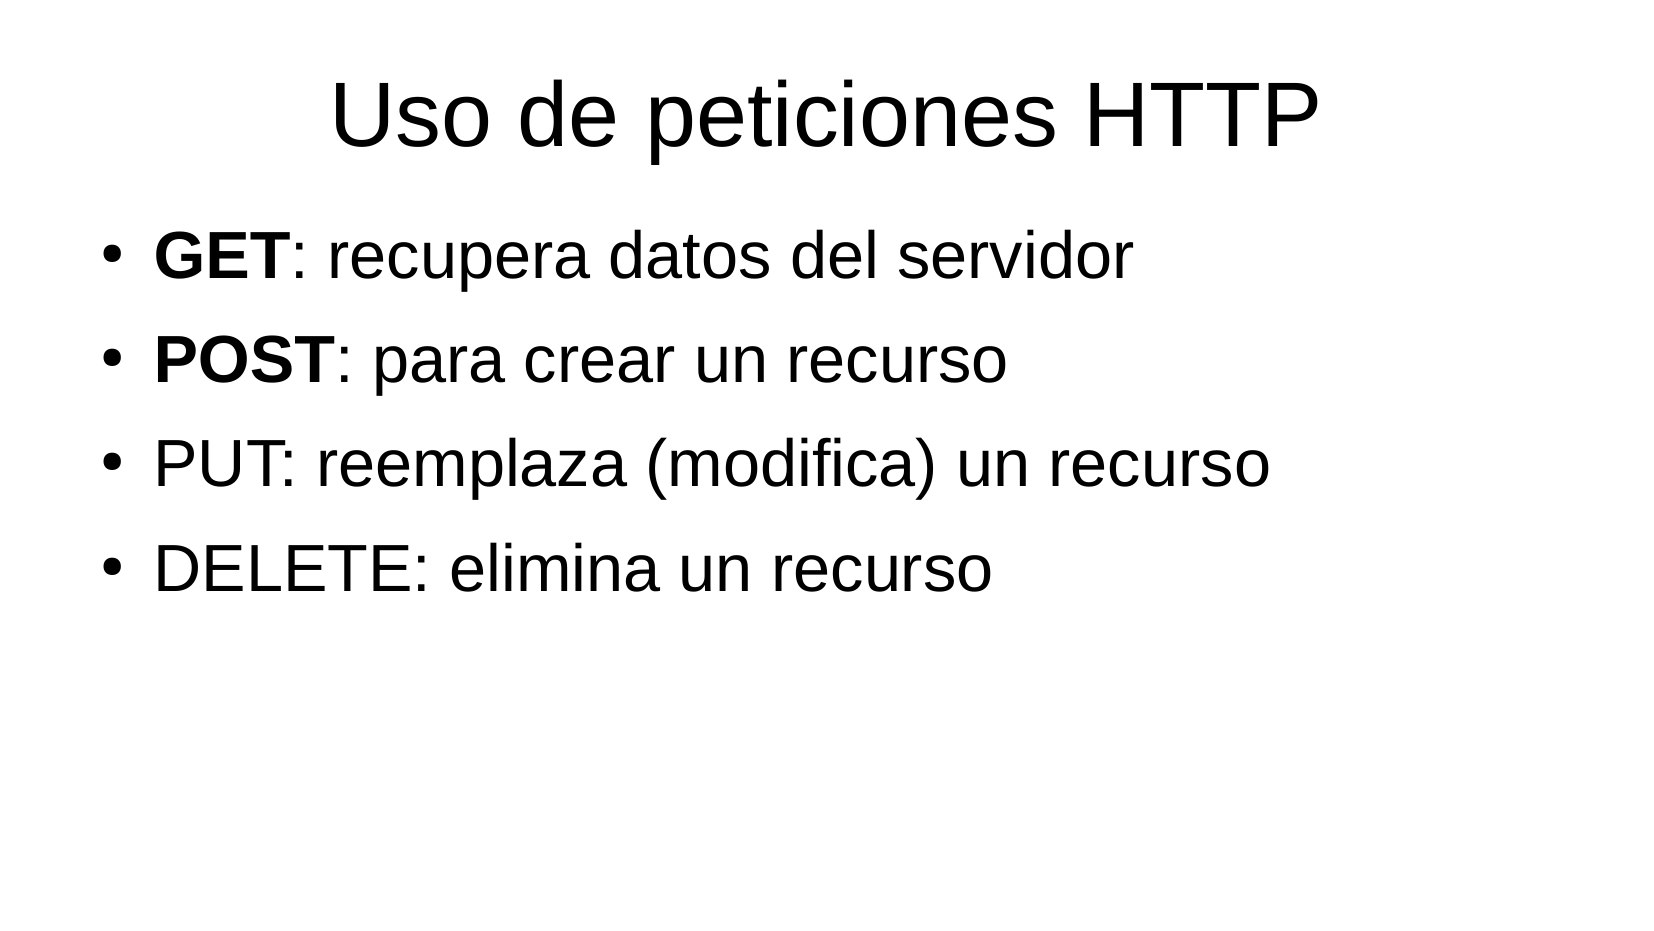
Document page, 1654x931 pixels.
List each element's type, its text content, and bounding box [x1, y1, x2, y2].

title Uso de peticiones HTTP [82, 37, 1571, 193]
list GET: recupera datos del servidor POST: para crear un recurso PUT: reemplaza (modifica) un recurso DELETE: elimina un recurso [82, 217, 1571, 758]
